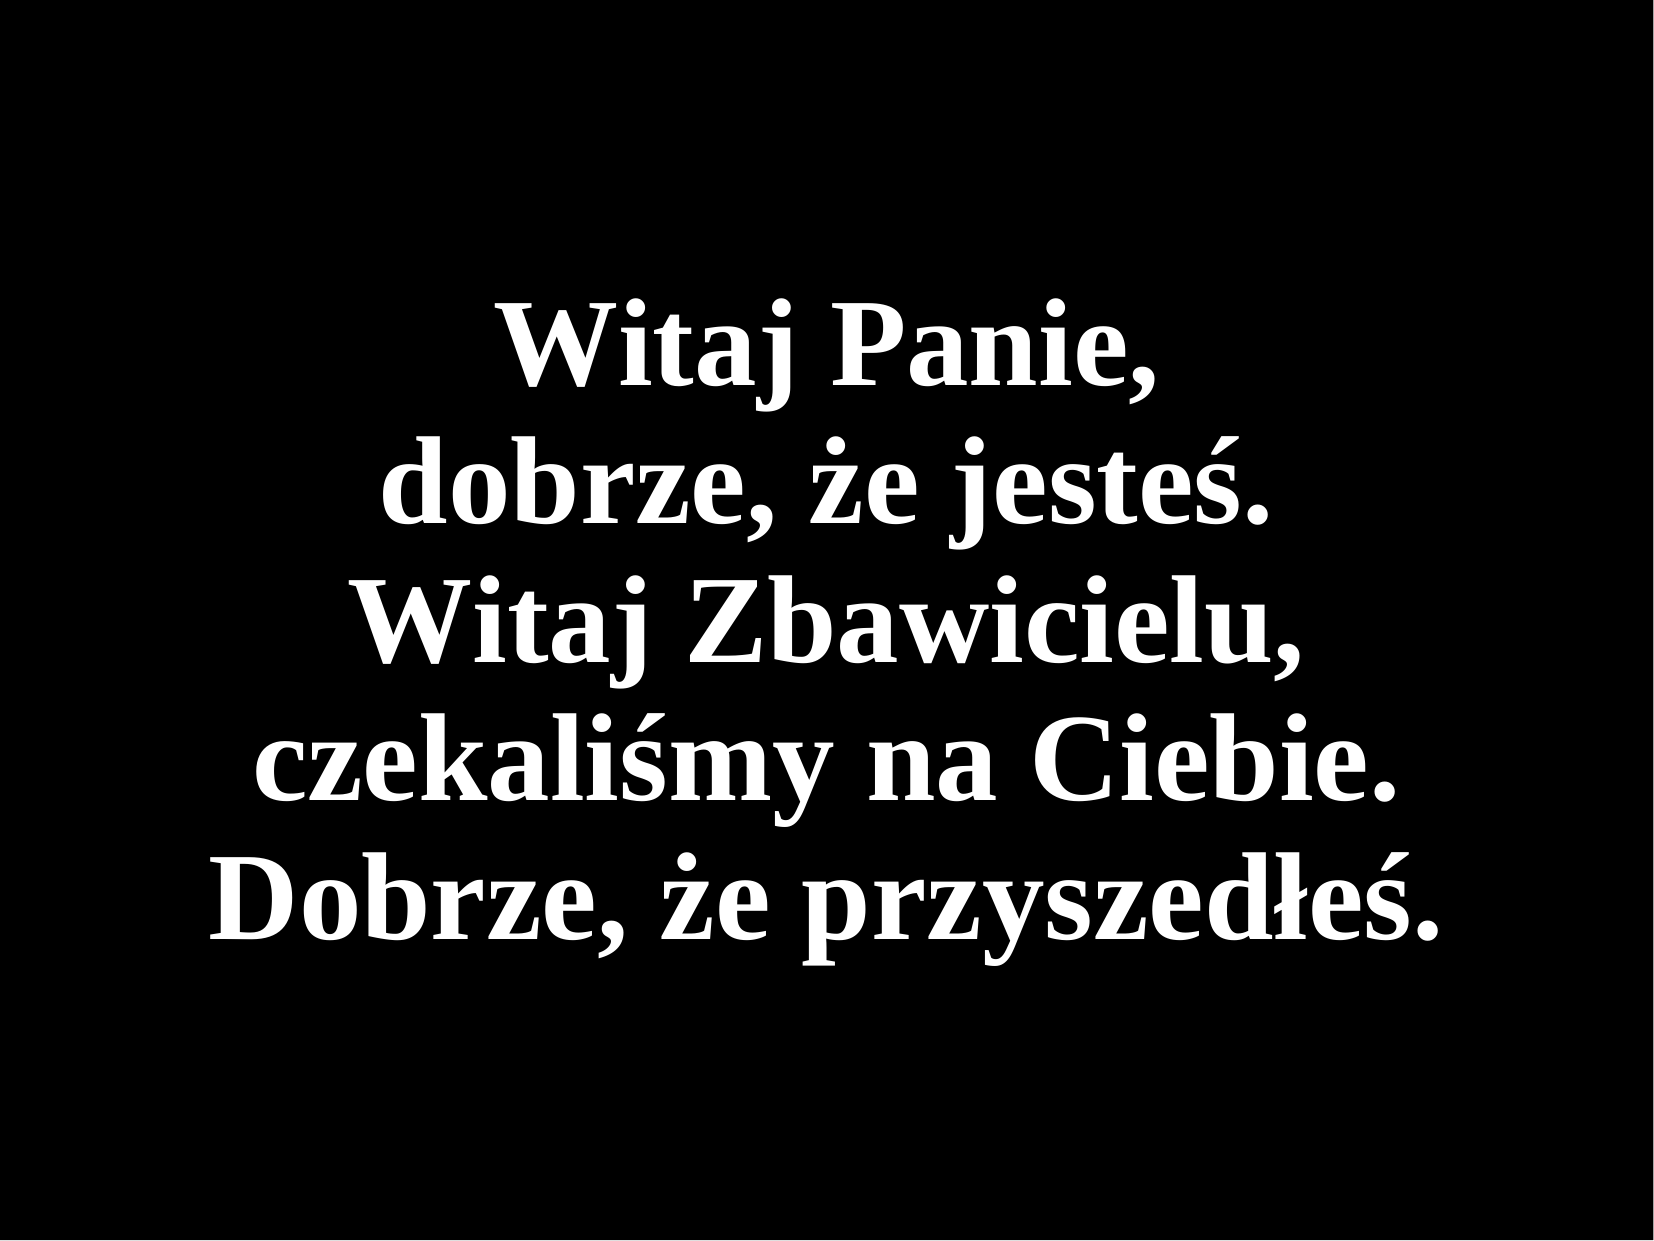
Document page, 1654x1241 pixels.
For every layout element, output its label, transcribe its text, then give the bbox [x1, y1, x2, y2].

title Witaj Panie, dobrze, że jesteś. Witaj Zbawicielu, czekaliśmy na Ciebie. Dobrze, że przyszedłeś. [0, 0, 1654, 1241]
